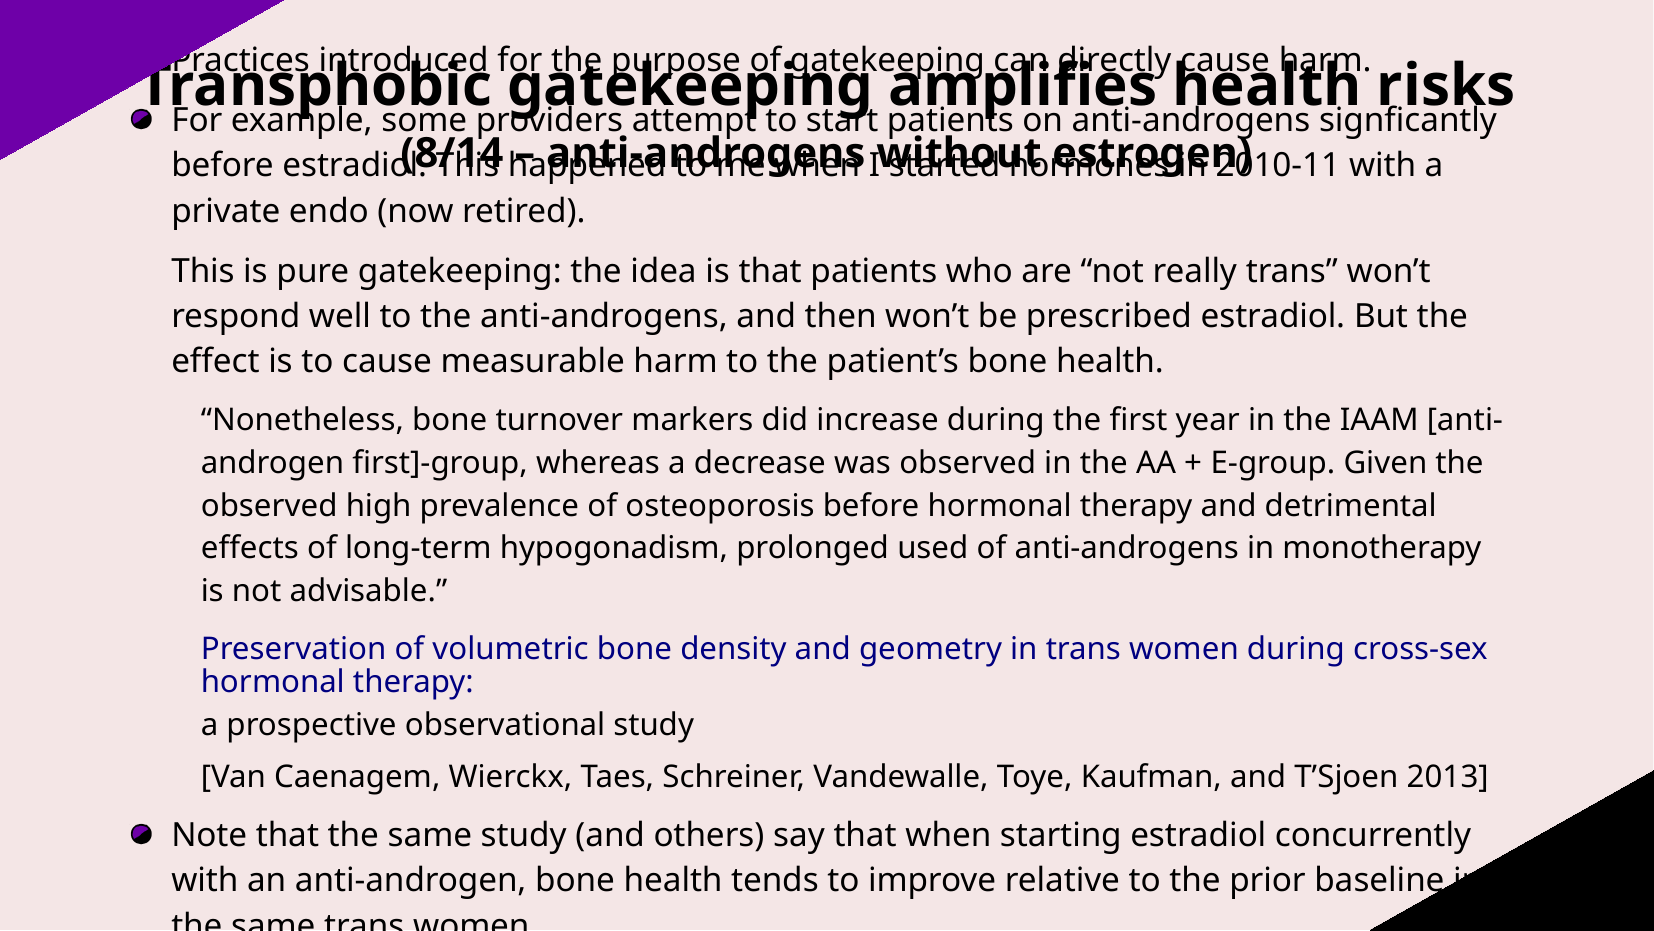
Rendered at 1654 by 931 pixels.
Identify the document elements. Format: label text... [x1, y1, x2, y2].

text_box [0, 0, 284, 160]
subtitle Practices introduced for the purpose of gatekeeping can directly cause harm. For example, some providers attempt to start patients on anti-androgens signficantly before estradiol. This happened to me when I started hormones in 2010-11 with a private endo (now retired). This is pure gatekeeping: the idea is that patients who are “not really trans” won’t respond well to the anti-androgens, and then won’t be prescribed estradiol. But the effect is to cause measurable harm to the patient’s bone health. “Nonetheless, bone turnover markers did increase during the first year in the IAAM [anti-androgen first]-group, whereas a decrease was observed in the AA + E-group. Given the observed high prevalence of osteoporosis before hormonal therapy and detrimental effects of long-term hypogonadism, prolonged used of anti-androgens in monotherapy is not advisable.” Preservation of volumetric bone density and geometry in trans women during cross-sex hormonal therapy: a prospective observational study [Van Caenagem, Wierckx, Taes, Schreiner, Vandewalle, Toye, Kaufman, and T’Sjoen 2013] Note that the same study (and others) say that when starting estradiol concurrently with an anti-androgen, bone health tends to improve relative to the prior baseline in the same trans women. Aside: The paper uses an inappropriate control group (cis men), which makes some of its stated conclusions pretty incoherent. [129, 202, 1512, 848]
title Transphobic gatekeeping amplifies health risks (8/14 – anti-androgens without estrogen) [82, 35, 1571, 187]
text_box [1370, 770, 1654, 931]
picture [129, 107, 153, 131]
